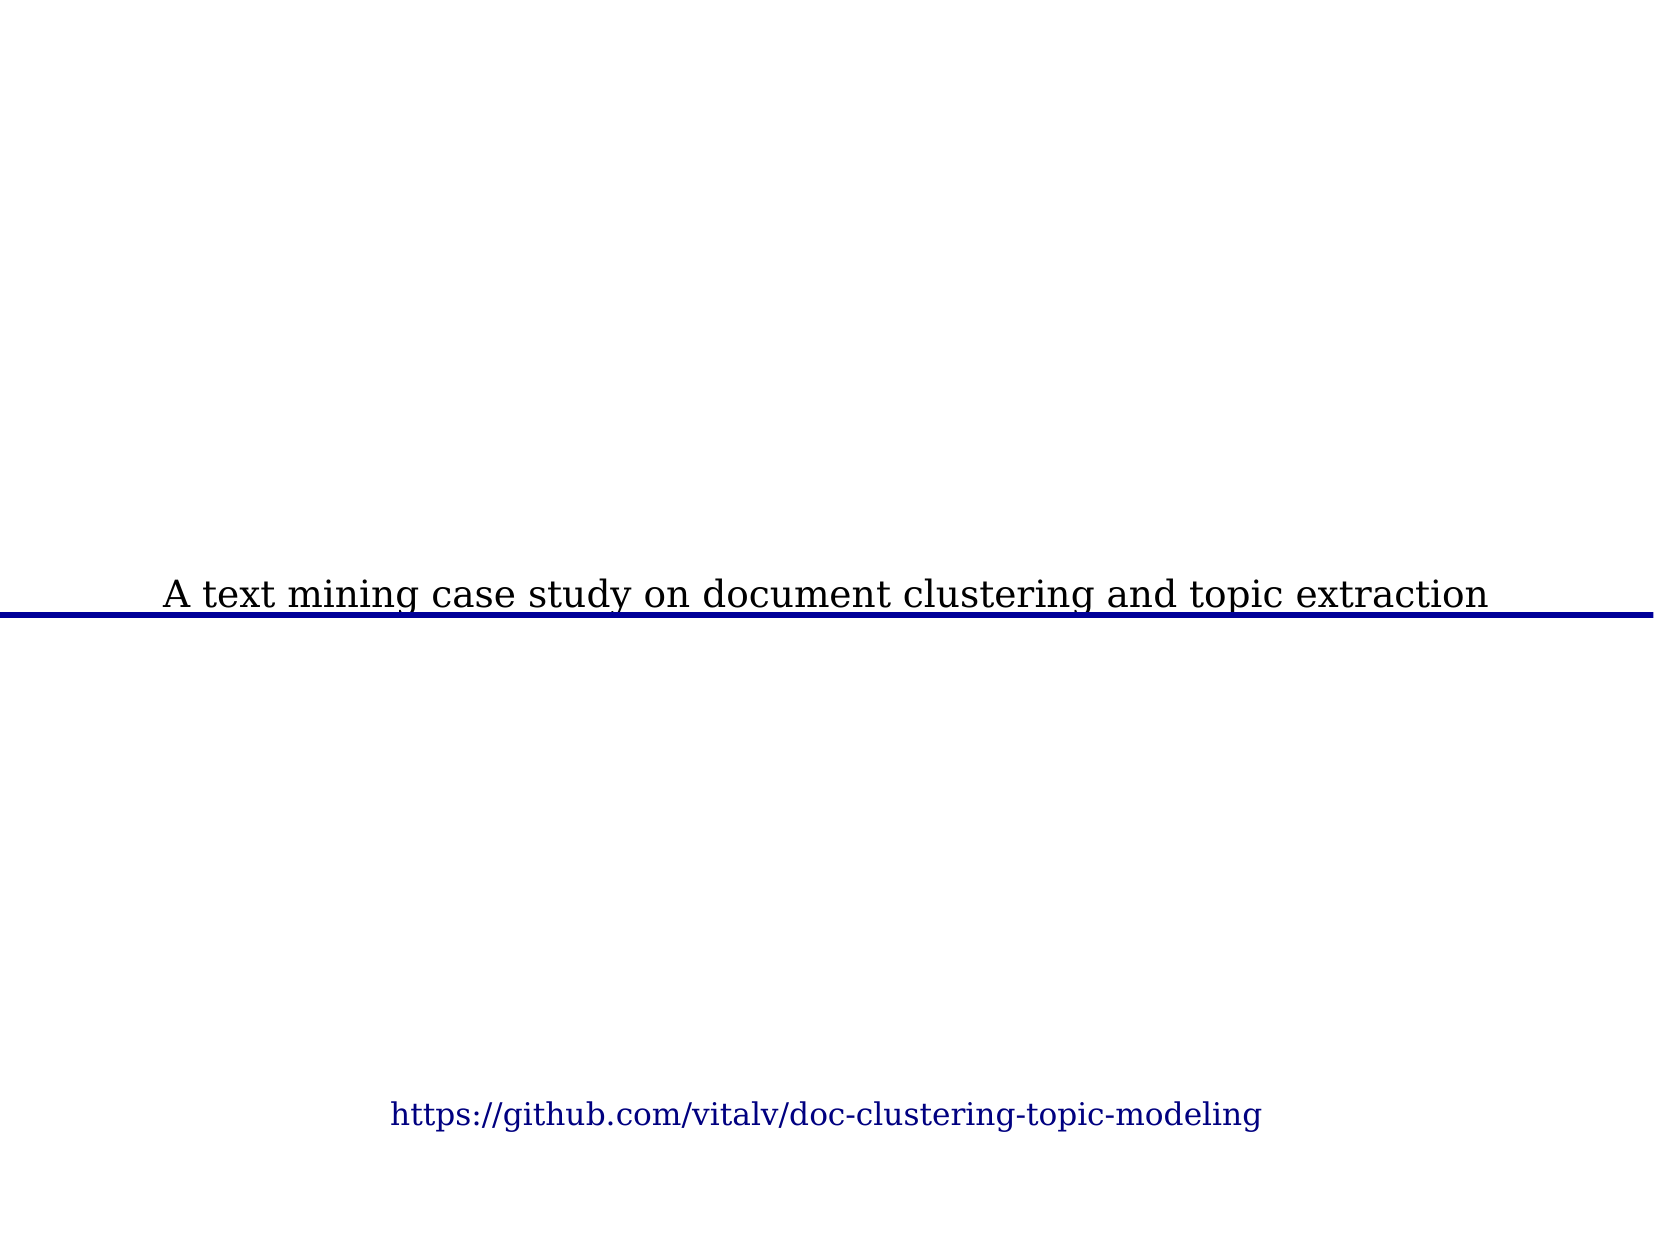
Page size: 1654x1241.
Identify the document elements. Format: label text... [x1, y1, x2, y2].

text_box A text mining case study on document clustering and topic extraction [148, 618, 1506, 624]
text_box A text mining case study on document clustering and topic extraction [148, 565, 1506, 612]
text_box https://github.com/vitalv/doc-clustering-topic-modeling [375, 1089, 1279, 1141]
